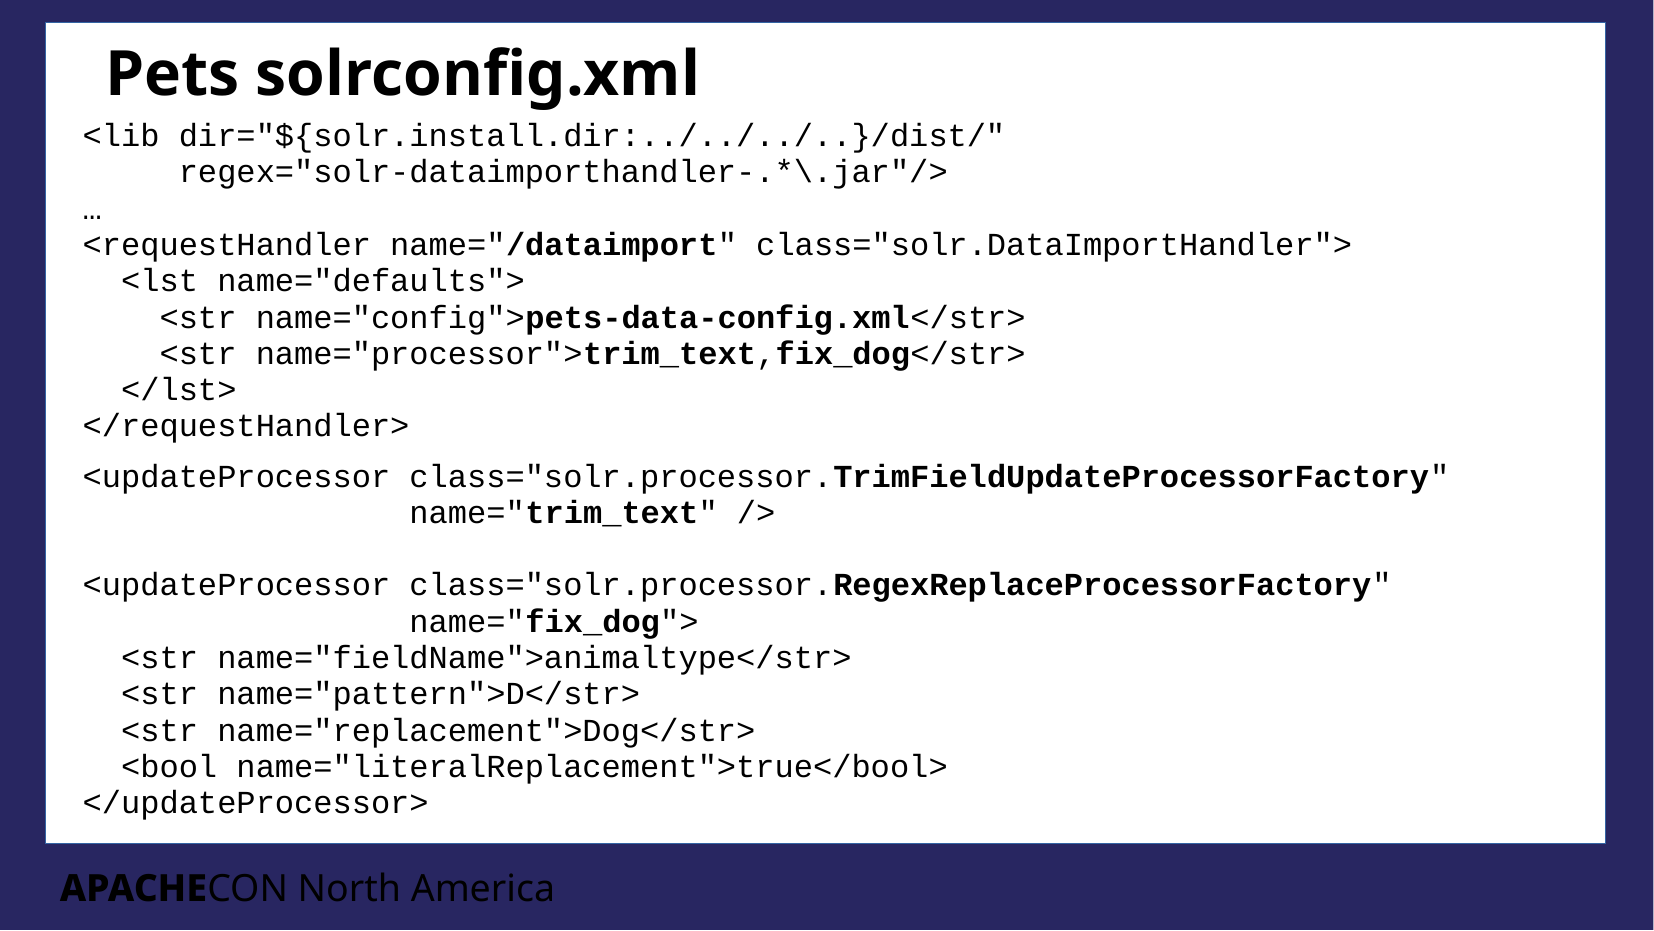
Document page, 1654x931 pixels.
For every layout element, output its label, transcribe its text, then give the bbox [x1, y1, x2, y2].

list <lib dir="${solr.install.dir:../../../..}/dist/" regex="solr-dataimporthandler-.*\.jar"/> … <requestHandler name="/dataimport" class="solr.DataImportHandler"> <lst name="defaults"> <str name="config">pets-data-config.xml</str> <str name="processor">trim_text,fix_dog</str> </lst> </requestHandler> <updateProcessor class="solr.processor.TrimFieldUpdateProcessorFactory" name="trim_text" /> <updateProcessor class="solr.processor.RegexReplaceProcessorFactory" name="fix_dog"> <str name="fieldName">animaltype</str> <str name="pattern">D</str> <str name="replacement">Dog</str> <bool name="literalReplacement">true</bool> </updateProcessor> [82, 120, 1571, 826]
title Pets solrconfig.xml [105, 32, 1546, 110]
